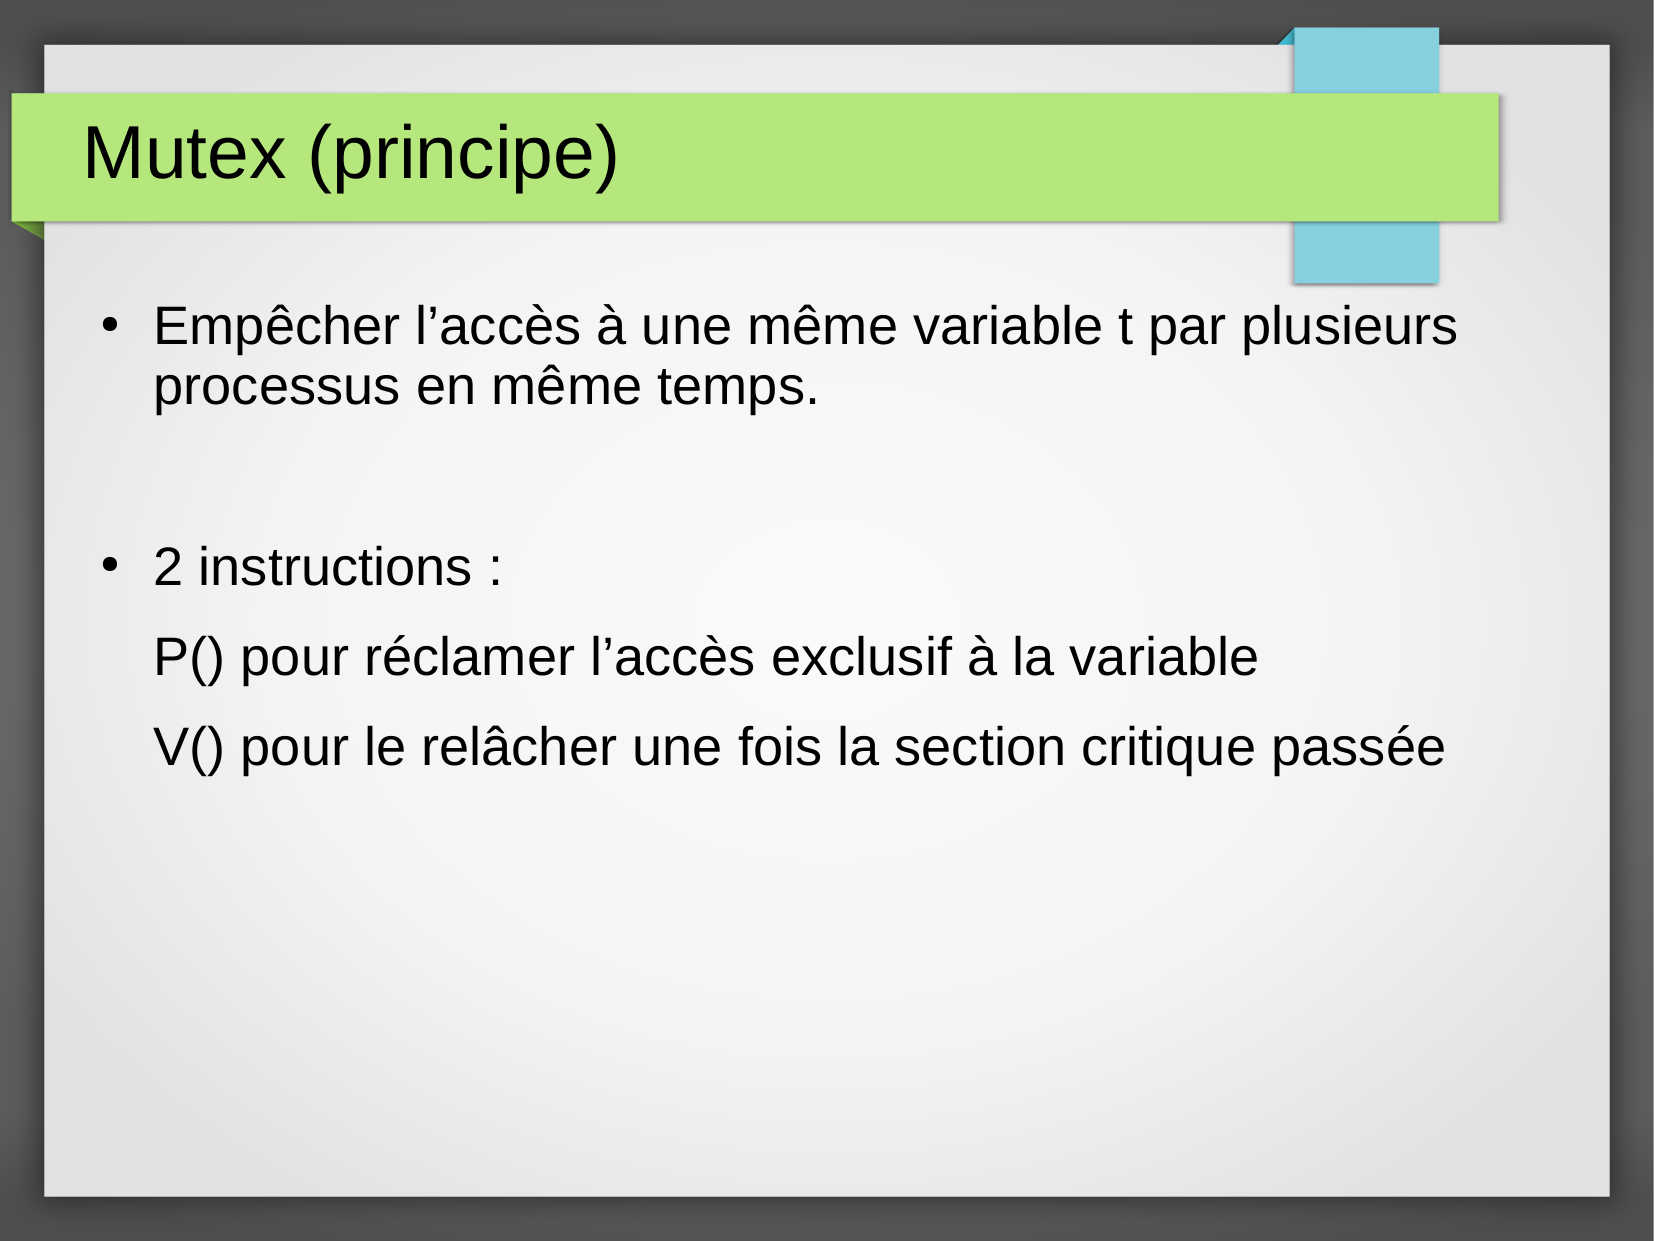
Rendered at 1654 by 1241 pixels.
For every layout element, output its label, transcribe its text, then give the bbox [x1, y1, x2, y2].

title Mutex (principe) [82, 49, 1571, 257]
picture [0, 0, 1654, 1241]
list Empêcher l’accès à une même variable t par plusieurs processus en même temps. 2 instructions : P() pour réclamer l’accès exclusif à la variable V() pour le relâcher une fois la section critique passée [82, 295, 1571, 1015]
